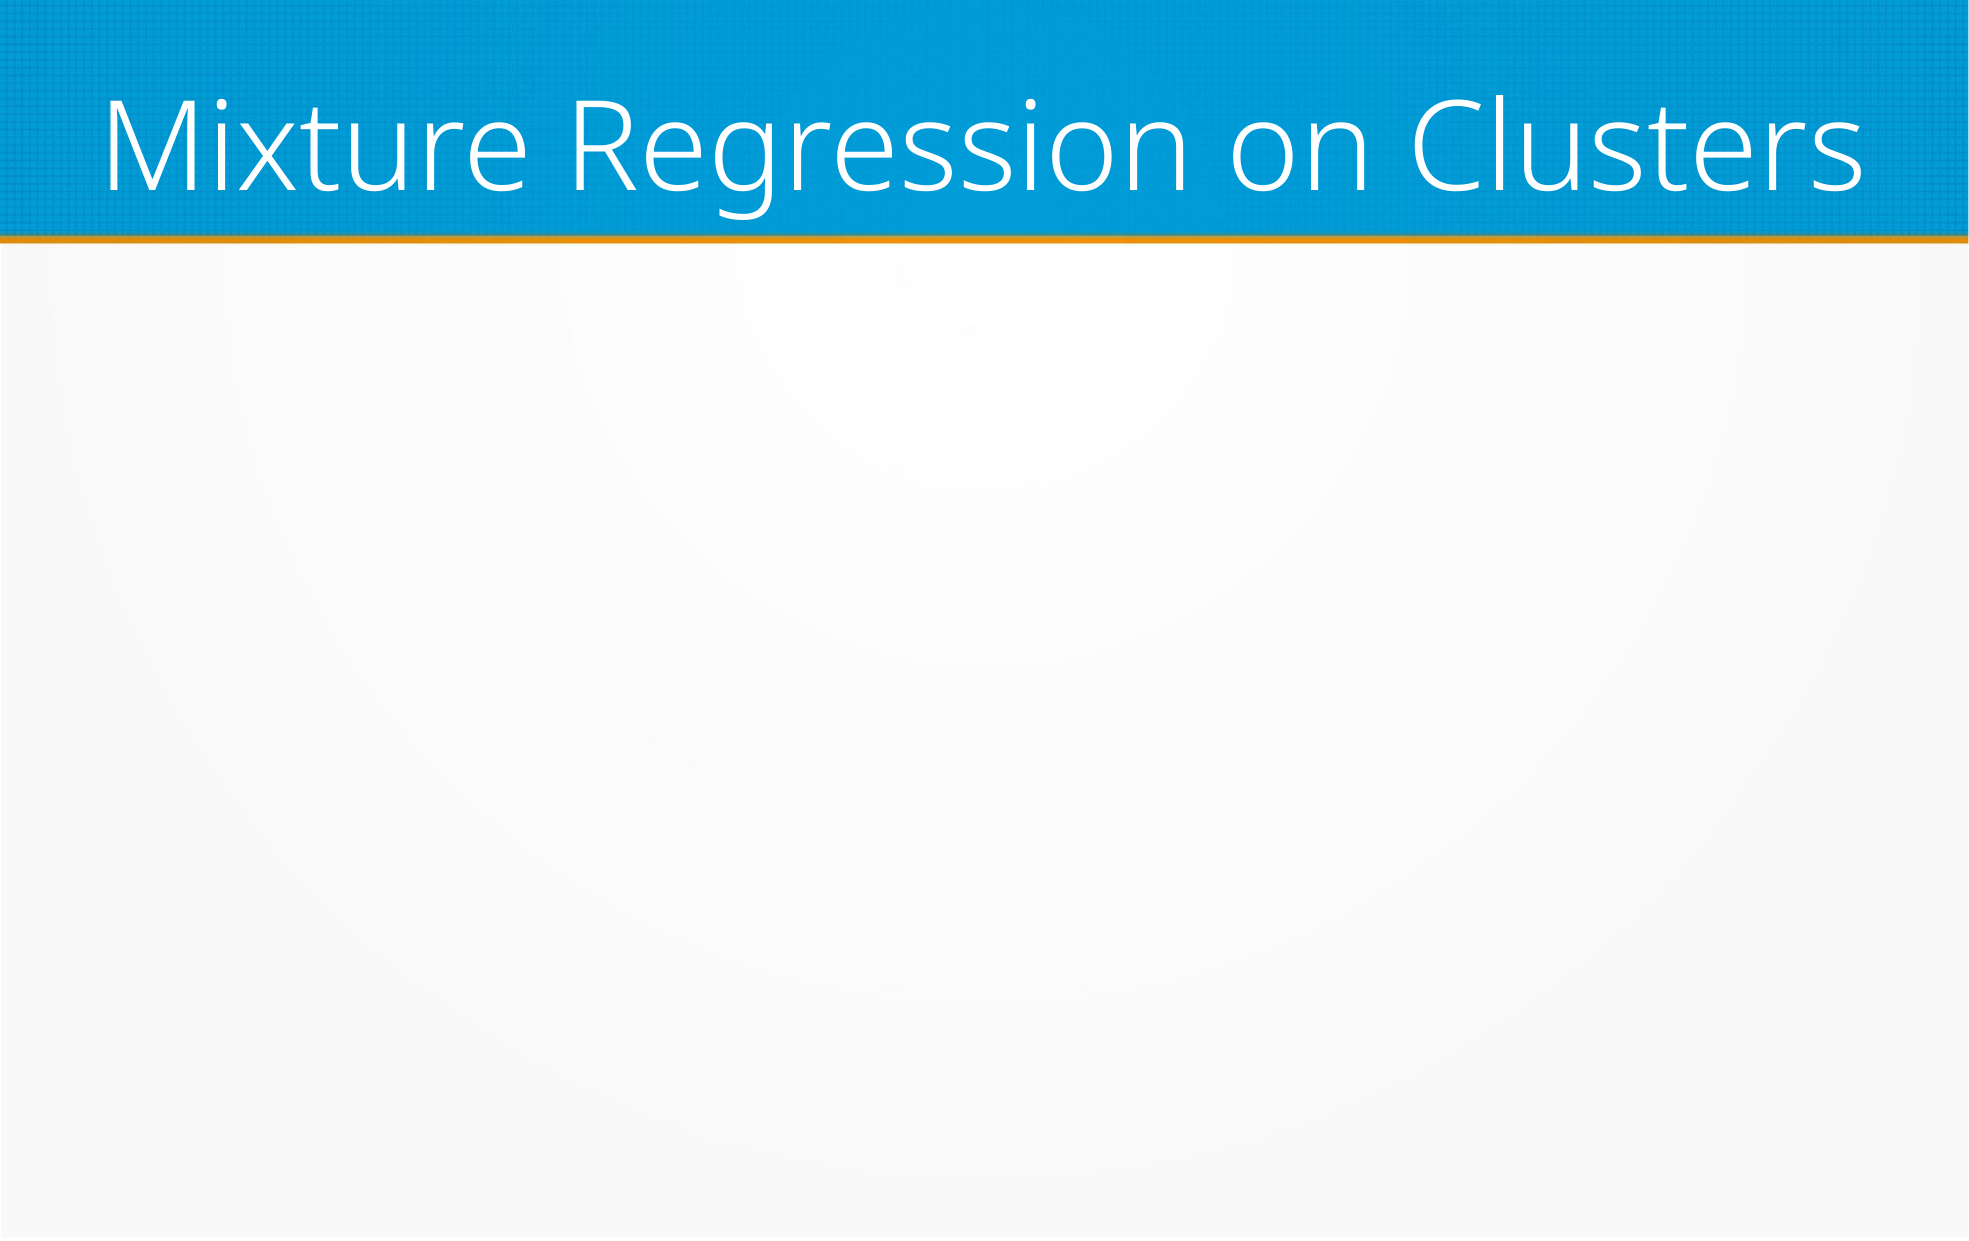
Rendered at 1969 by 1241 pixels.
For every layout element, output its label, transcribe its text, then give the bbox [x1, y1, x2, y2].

title Mixture Regression on Clusters [98, 19, 1870, 227]
picture [0, 233, 1969, 1241]
